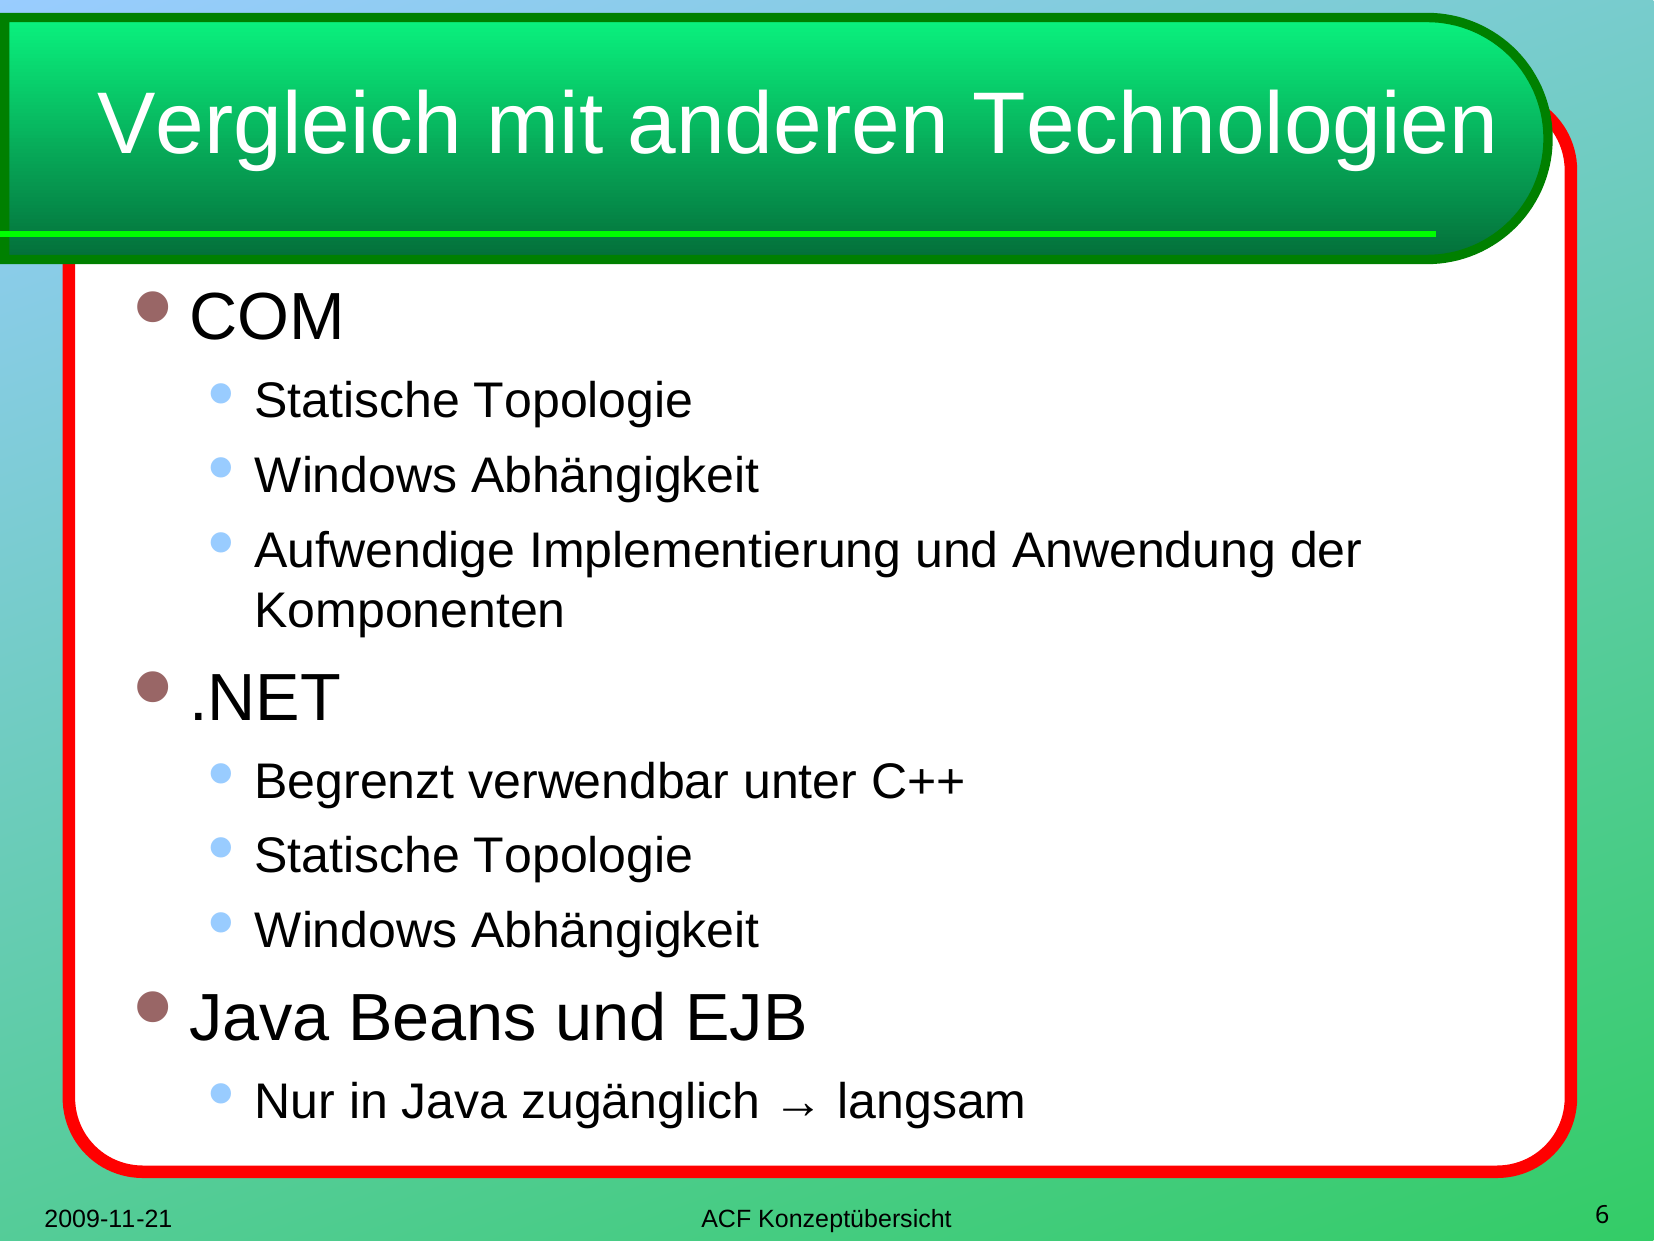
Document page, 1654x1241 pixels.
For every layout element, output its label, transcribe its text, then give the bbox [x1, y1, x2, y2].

list COM Statische Topologie Windows Abhängigkeit Aufwendige Implementierung und Anwendung der Komponenten .NET Begrenzt verwendbar unter C++ Statische Topologie Windows Abhängigkeit Java Beans und EJB Nur in Java zugänglich → langsam [118, 265, 1430, 1152]
title Vergleich mit anderen Technologien [82, 0, 1571, 237]
